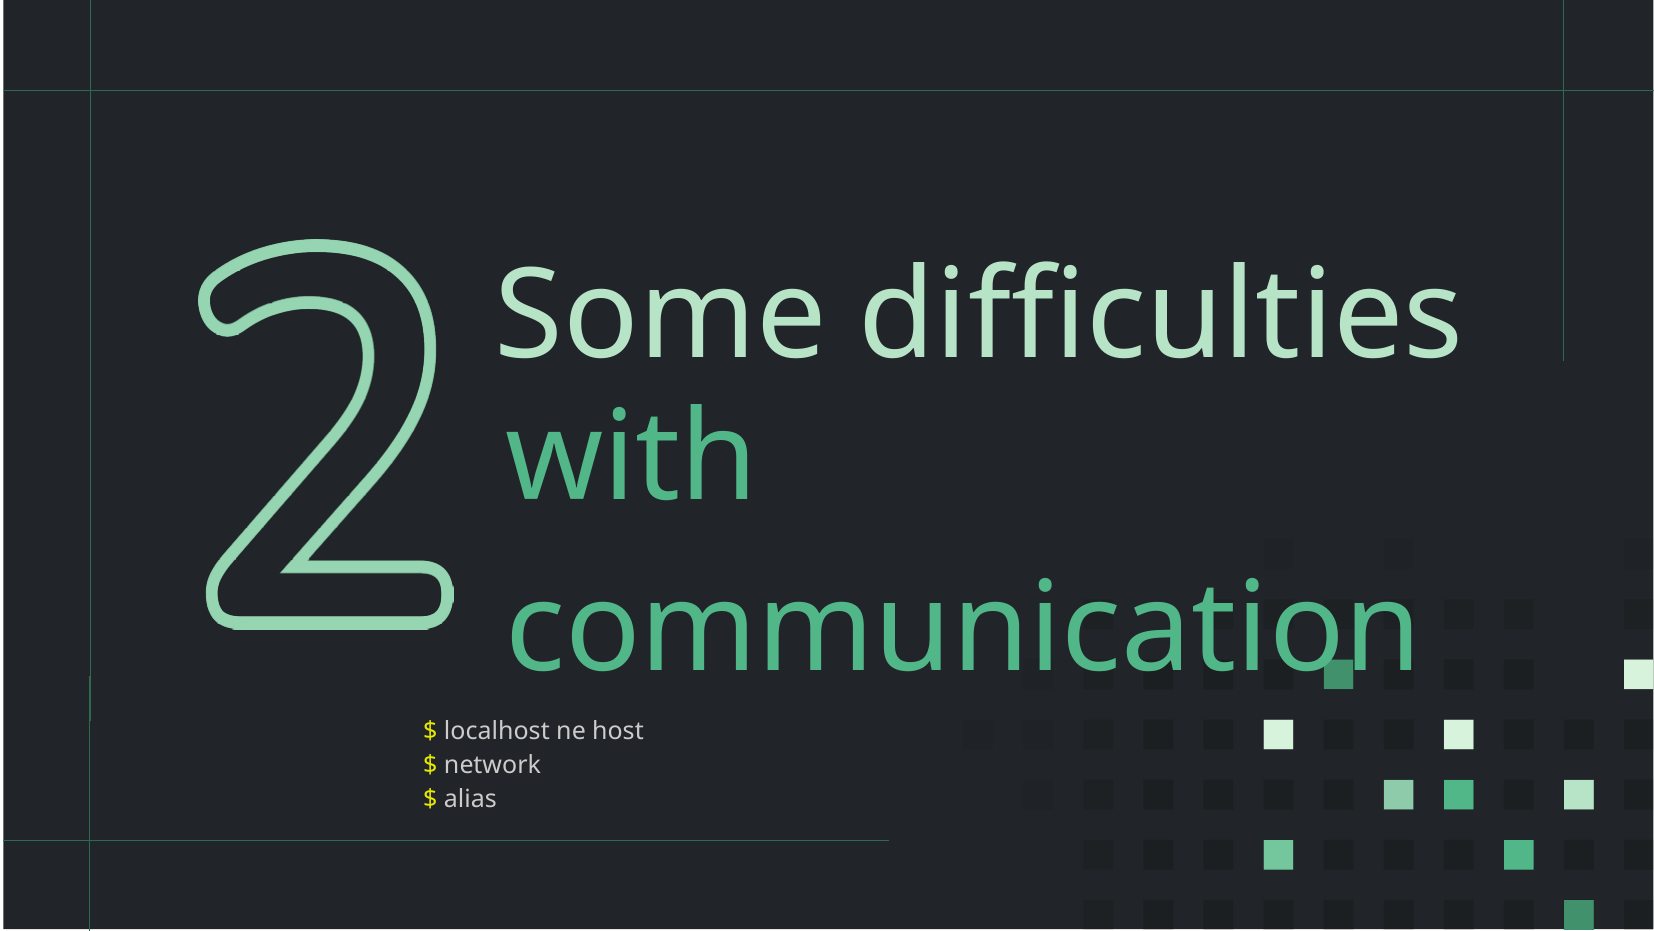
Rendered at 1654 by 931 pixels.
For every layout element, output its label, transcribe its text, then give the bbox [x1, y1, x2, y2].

picture [963, 539, 1654, 930]
text_box with communication [490, 358, 1579, 886]
text_box Some difficulties [480, 225, 1579, 552]
text_box $ localhost ne host $ network $ alias [408, 705, 1039, 858]
picture [198, 239, 454, 630]
